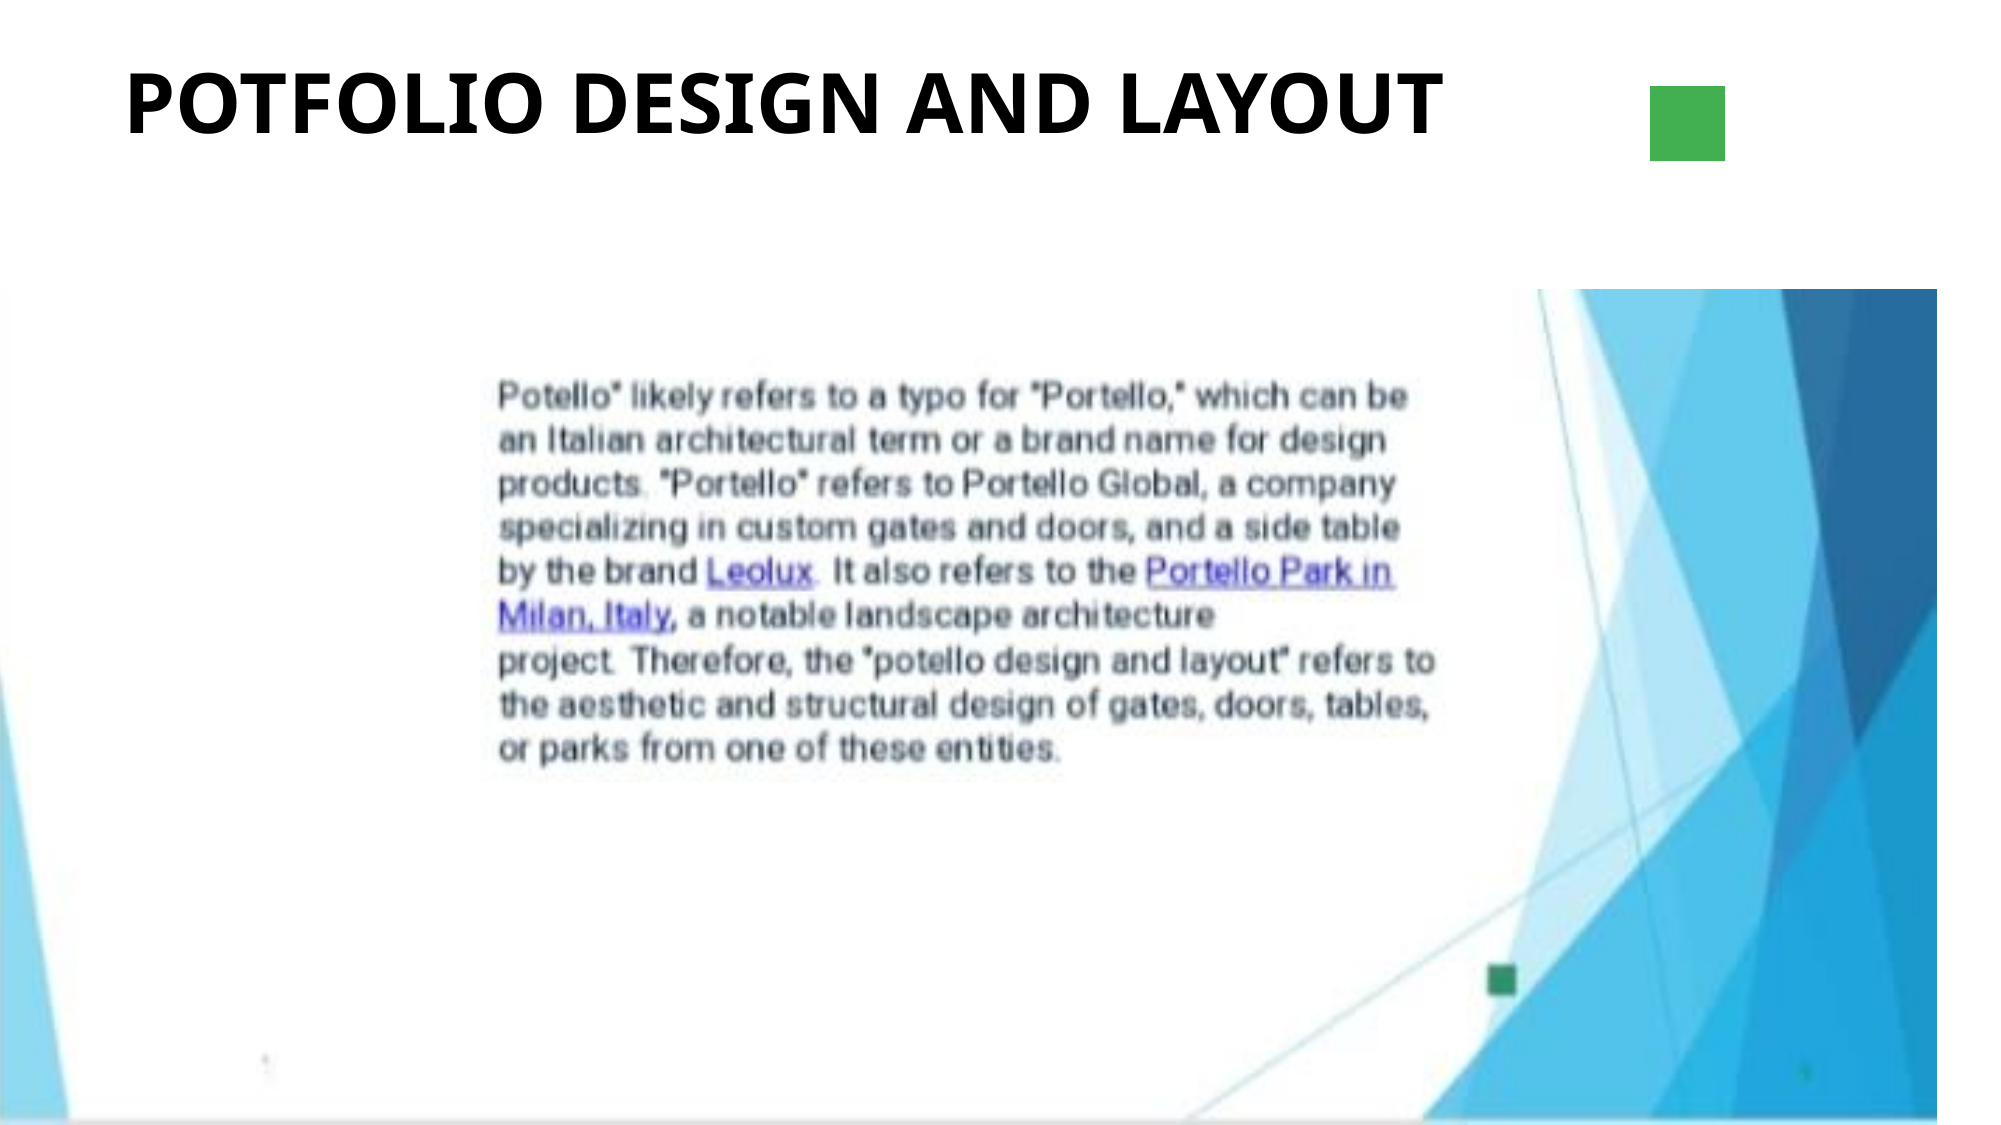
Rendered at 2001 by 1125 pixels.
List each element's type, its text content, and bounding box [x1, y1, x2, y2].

picture [0, 289, 1937, 1125]
text_box POTFOLIO DESIGN AND LAYOUT [121, 47, 1565, 151]
text_box [1650, 86, 1726, 162]
